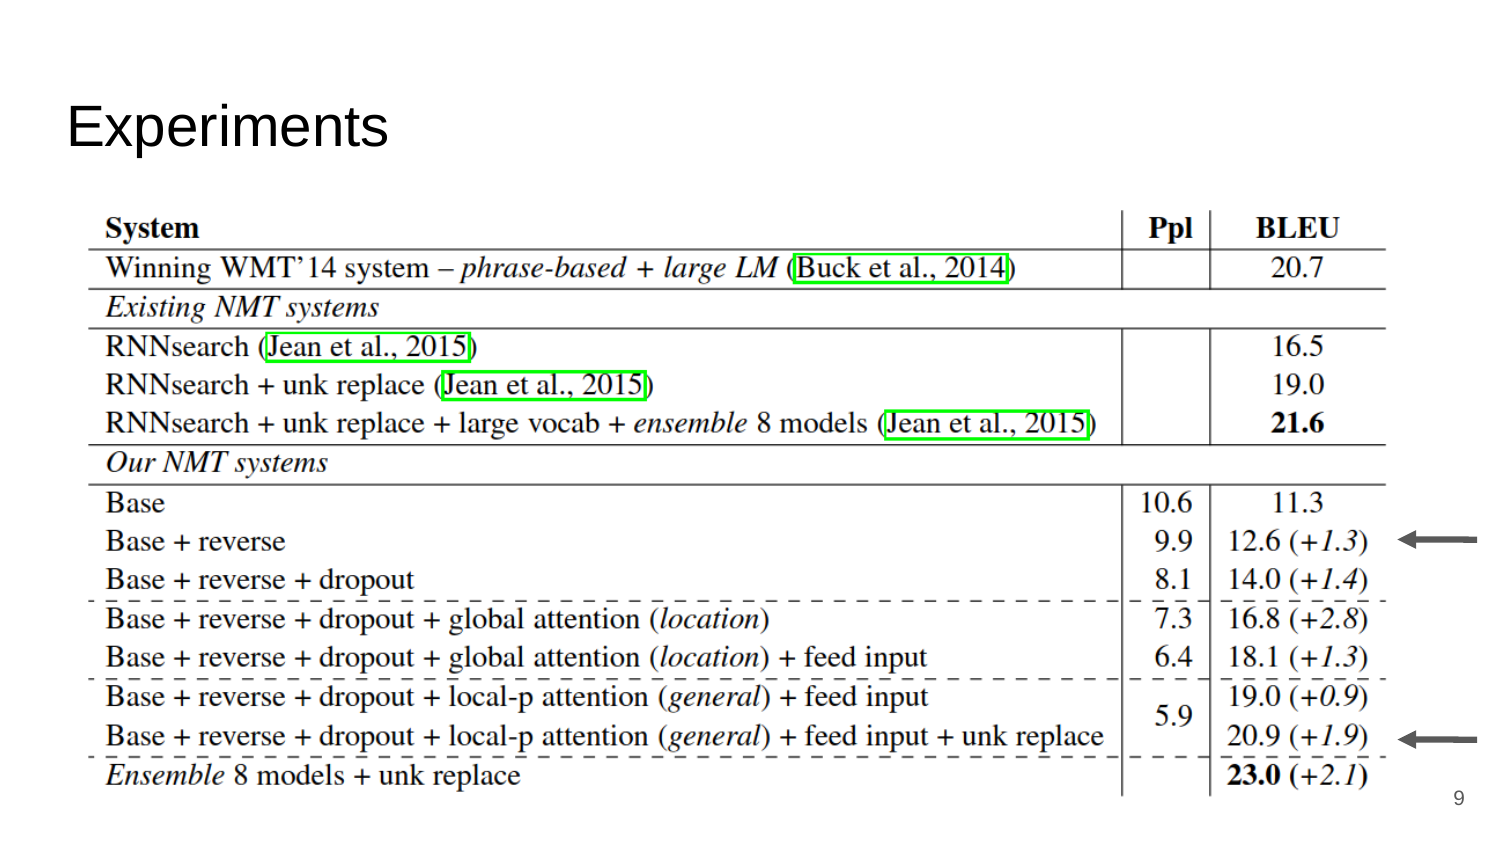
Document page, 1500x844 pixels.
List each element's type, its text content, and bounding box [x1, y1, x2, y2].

picture [71, 187, 1429, 815]
title Experiments [51, 72, 1449, 167]
slide_number <number> [1389, 764, 1480, 830]
